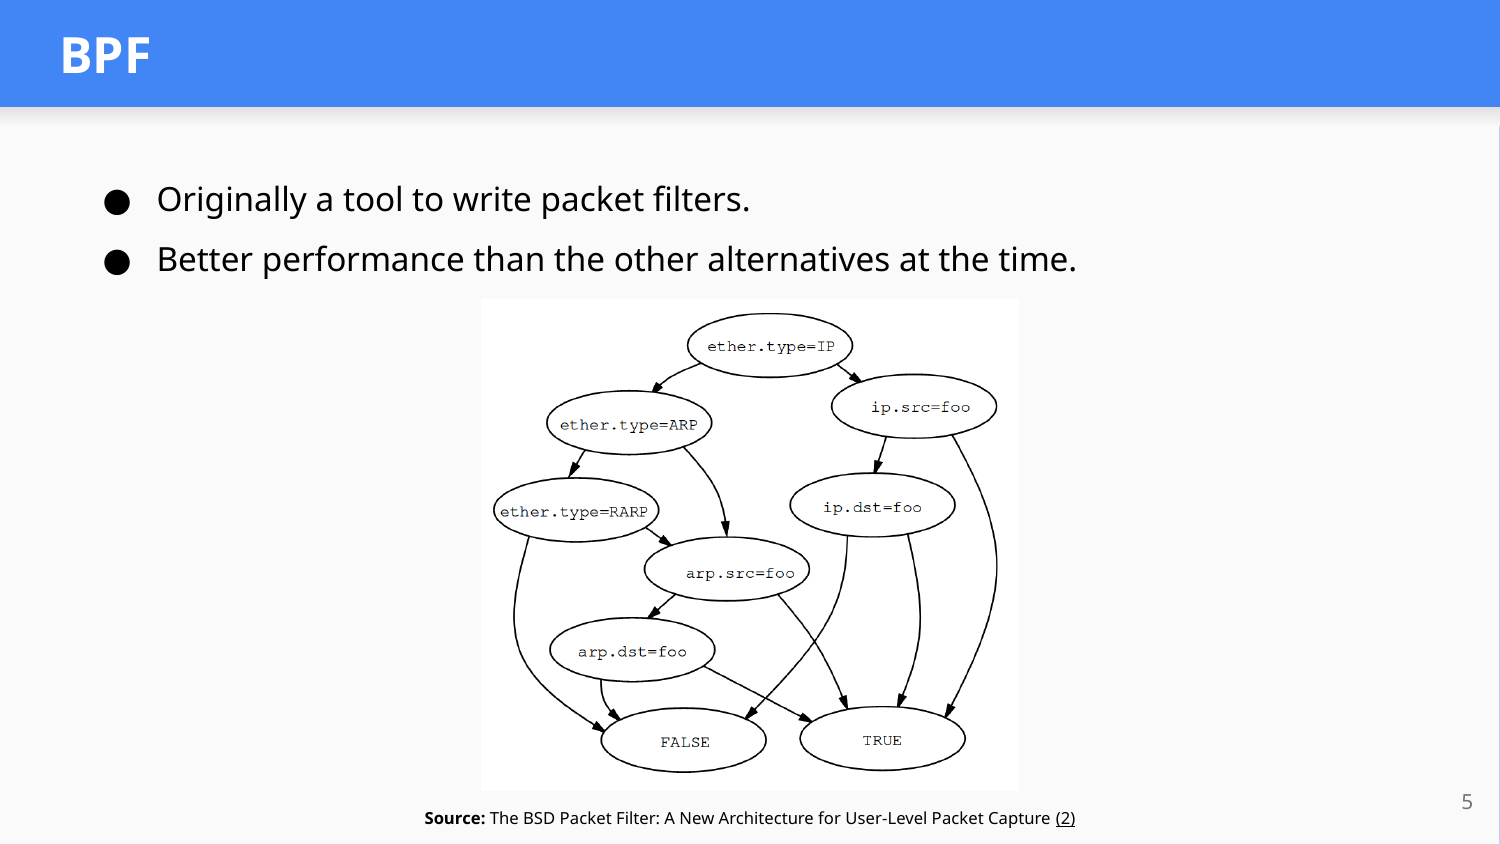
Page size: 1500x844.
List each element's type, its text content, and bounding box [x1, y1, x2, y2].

text_box Source: The BSD Packet Filter: A New Architecture for User-Level Packet Capture (2) [213, 793, 1287, 844]
picture [481, 299, 1019, 791]
text_box Originally a tool to write packet filters. Better performance than the other alternatives at the time. [66, 143, 1434, 294]
slide_number 29 [1398, 770, 1489, 835]
title BPF [16, 2, 1464, 102]
